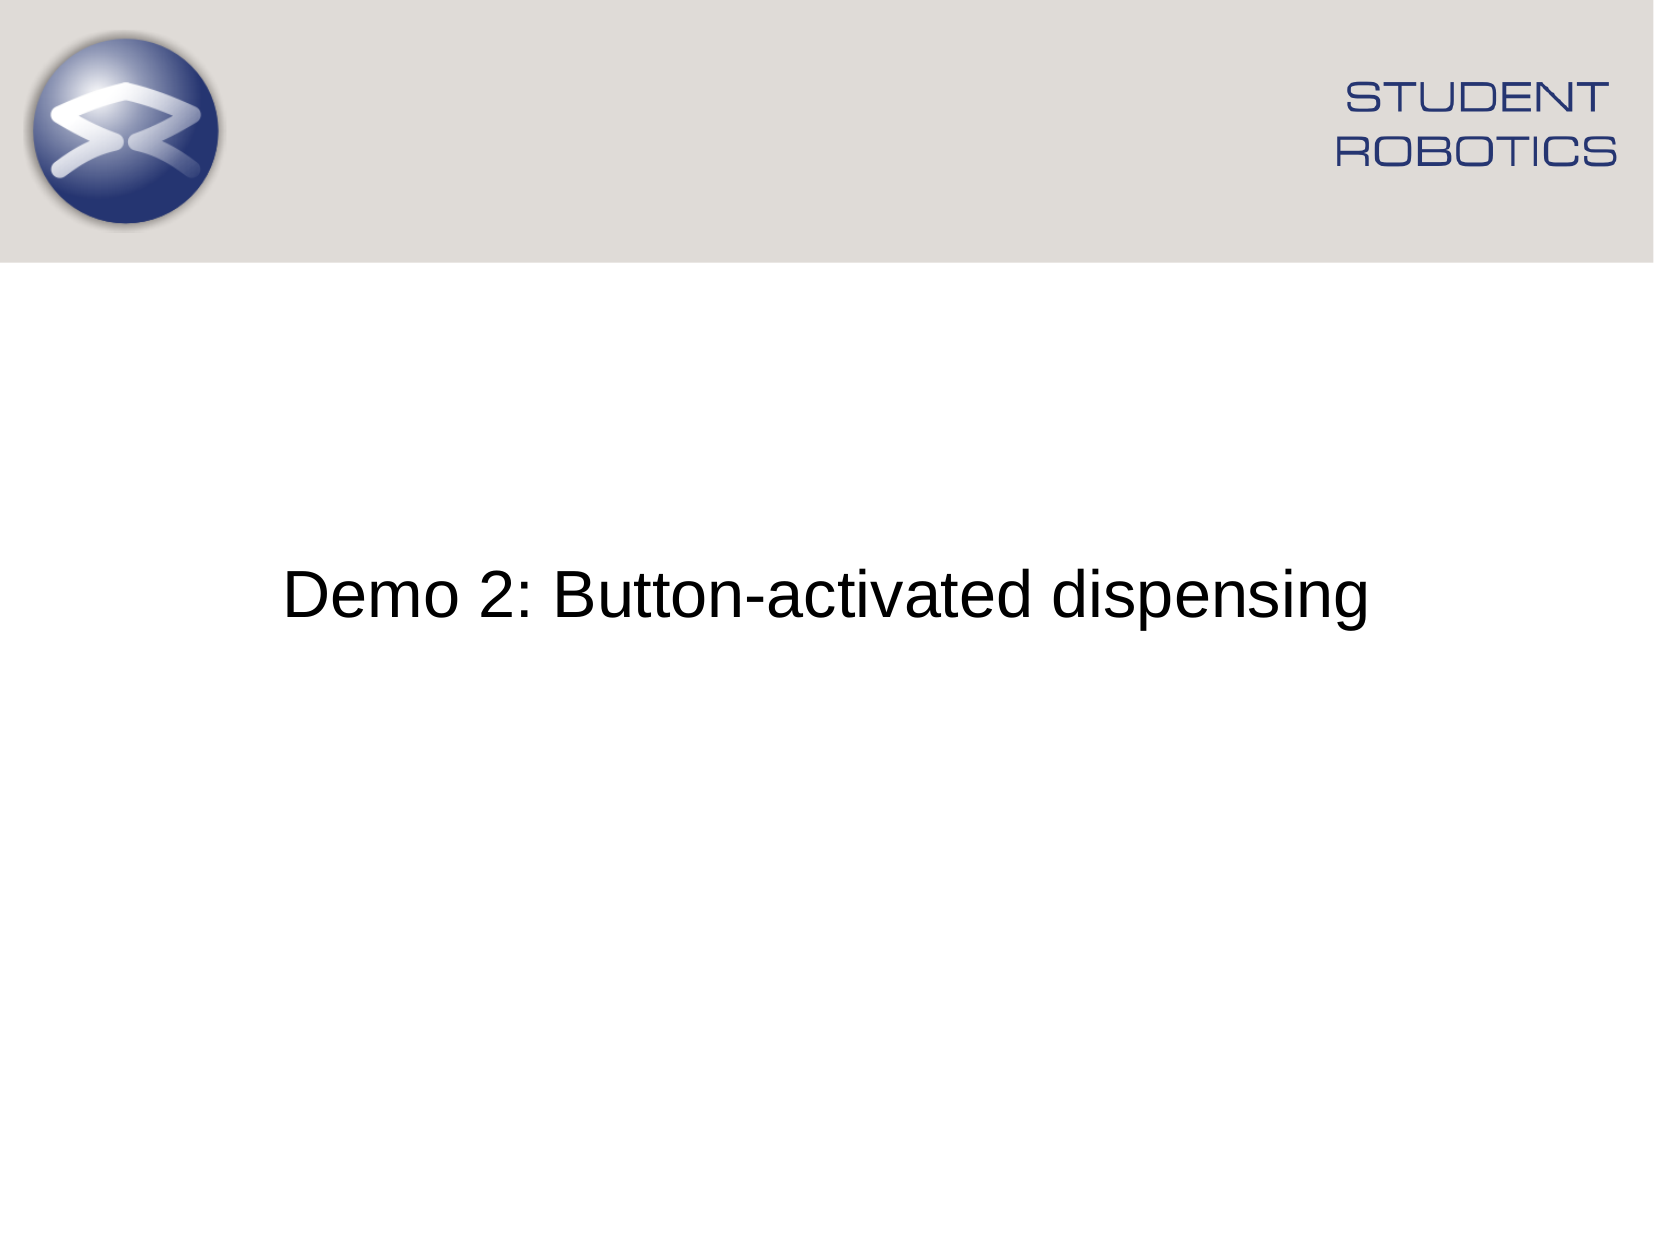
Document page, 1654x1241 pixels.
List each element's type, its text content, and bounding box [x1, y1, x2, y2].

picture [9, 19, 82, 245]
subtitle Demo 2: Button-activated dispensing [82, 0, 1571, 1109]
picture [1571, 68, 1633, 174]
